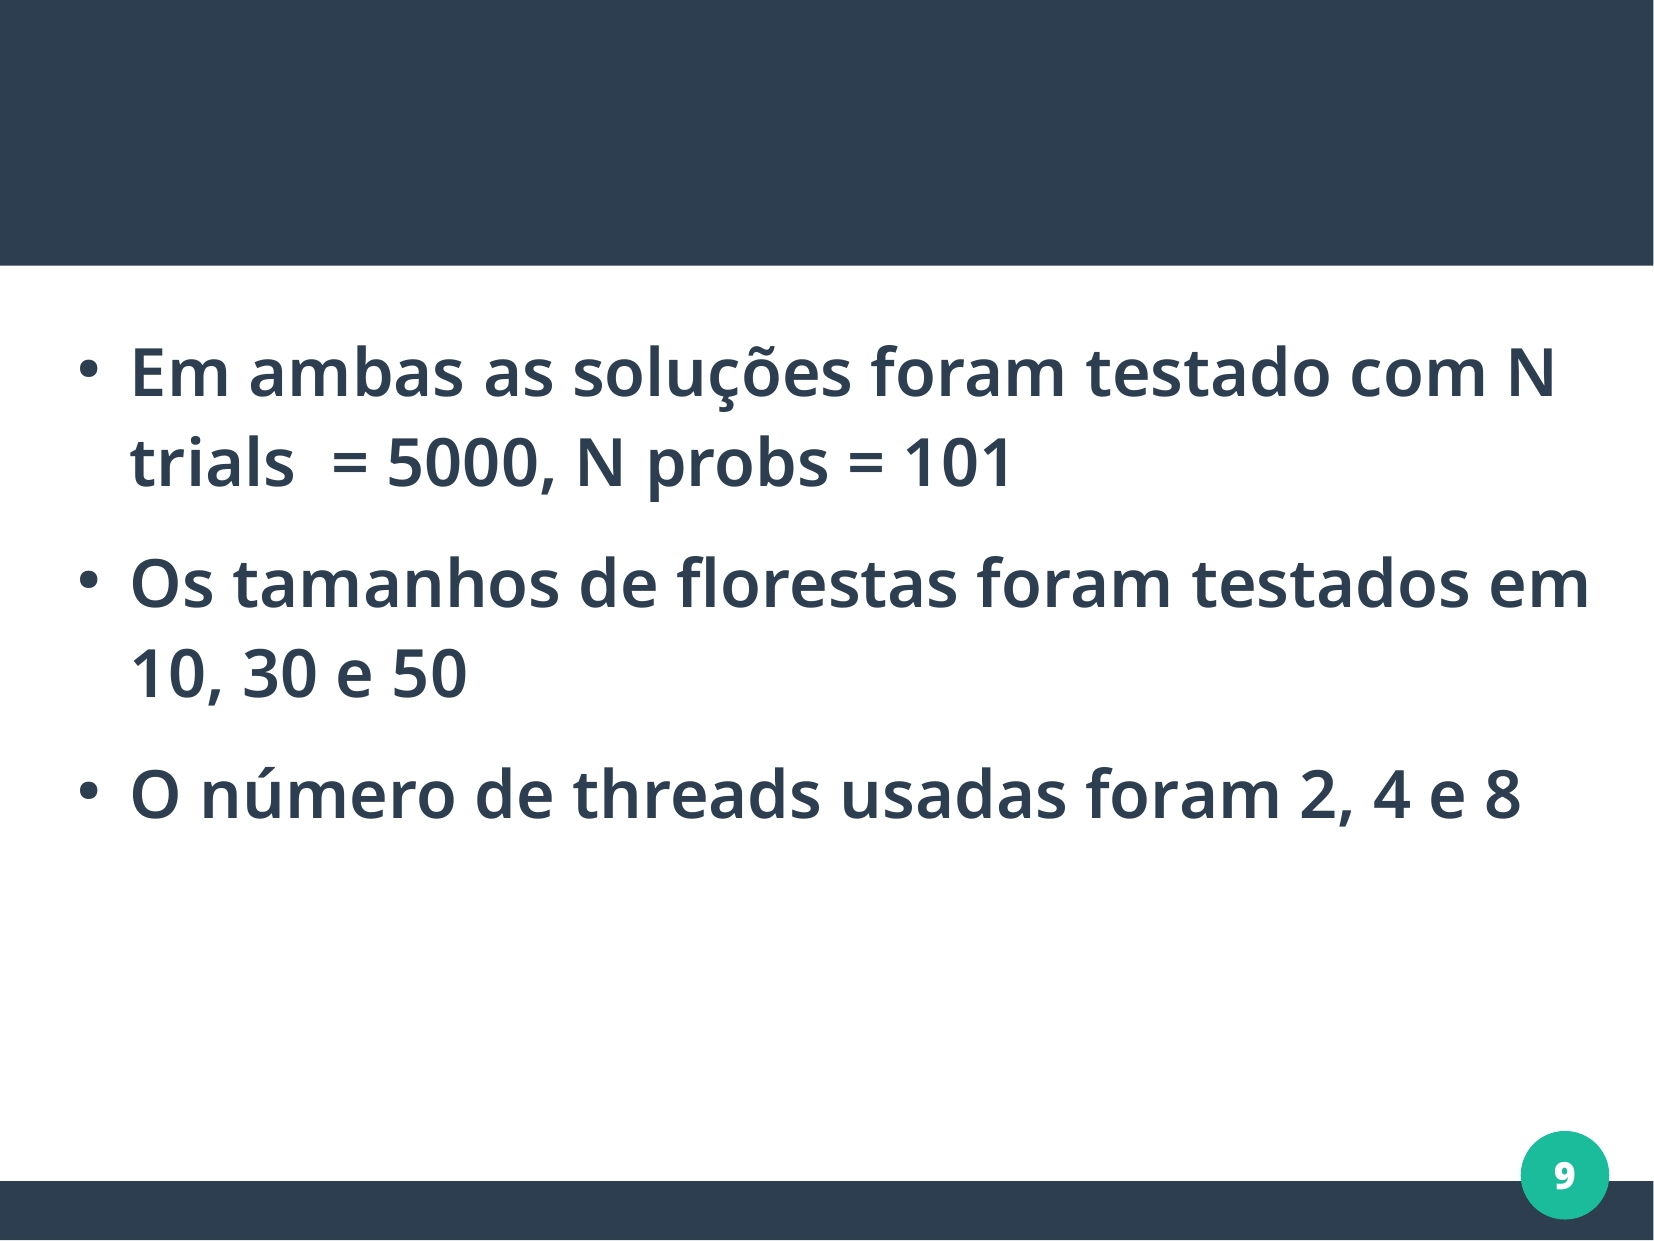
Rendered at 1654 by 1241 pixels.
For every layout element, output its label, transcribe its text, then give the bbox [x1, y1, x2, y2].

list Em ambas as soluções foram testado com N trials = 5000, N probs = 101 Os tamanhos de florestas foram testados em 10, 30 e 50 O número de threads usadas foram 2, 4 e 8 [59, 324, 1595, 1152]
